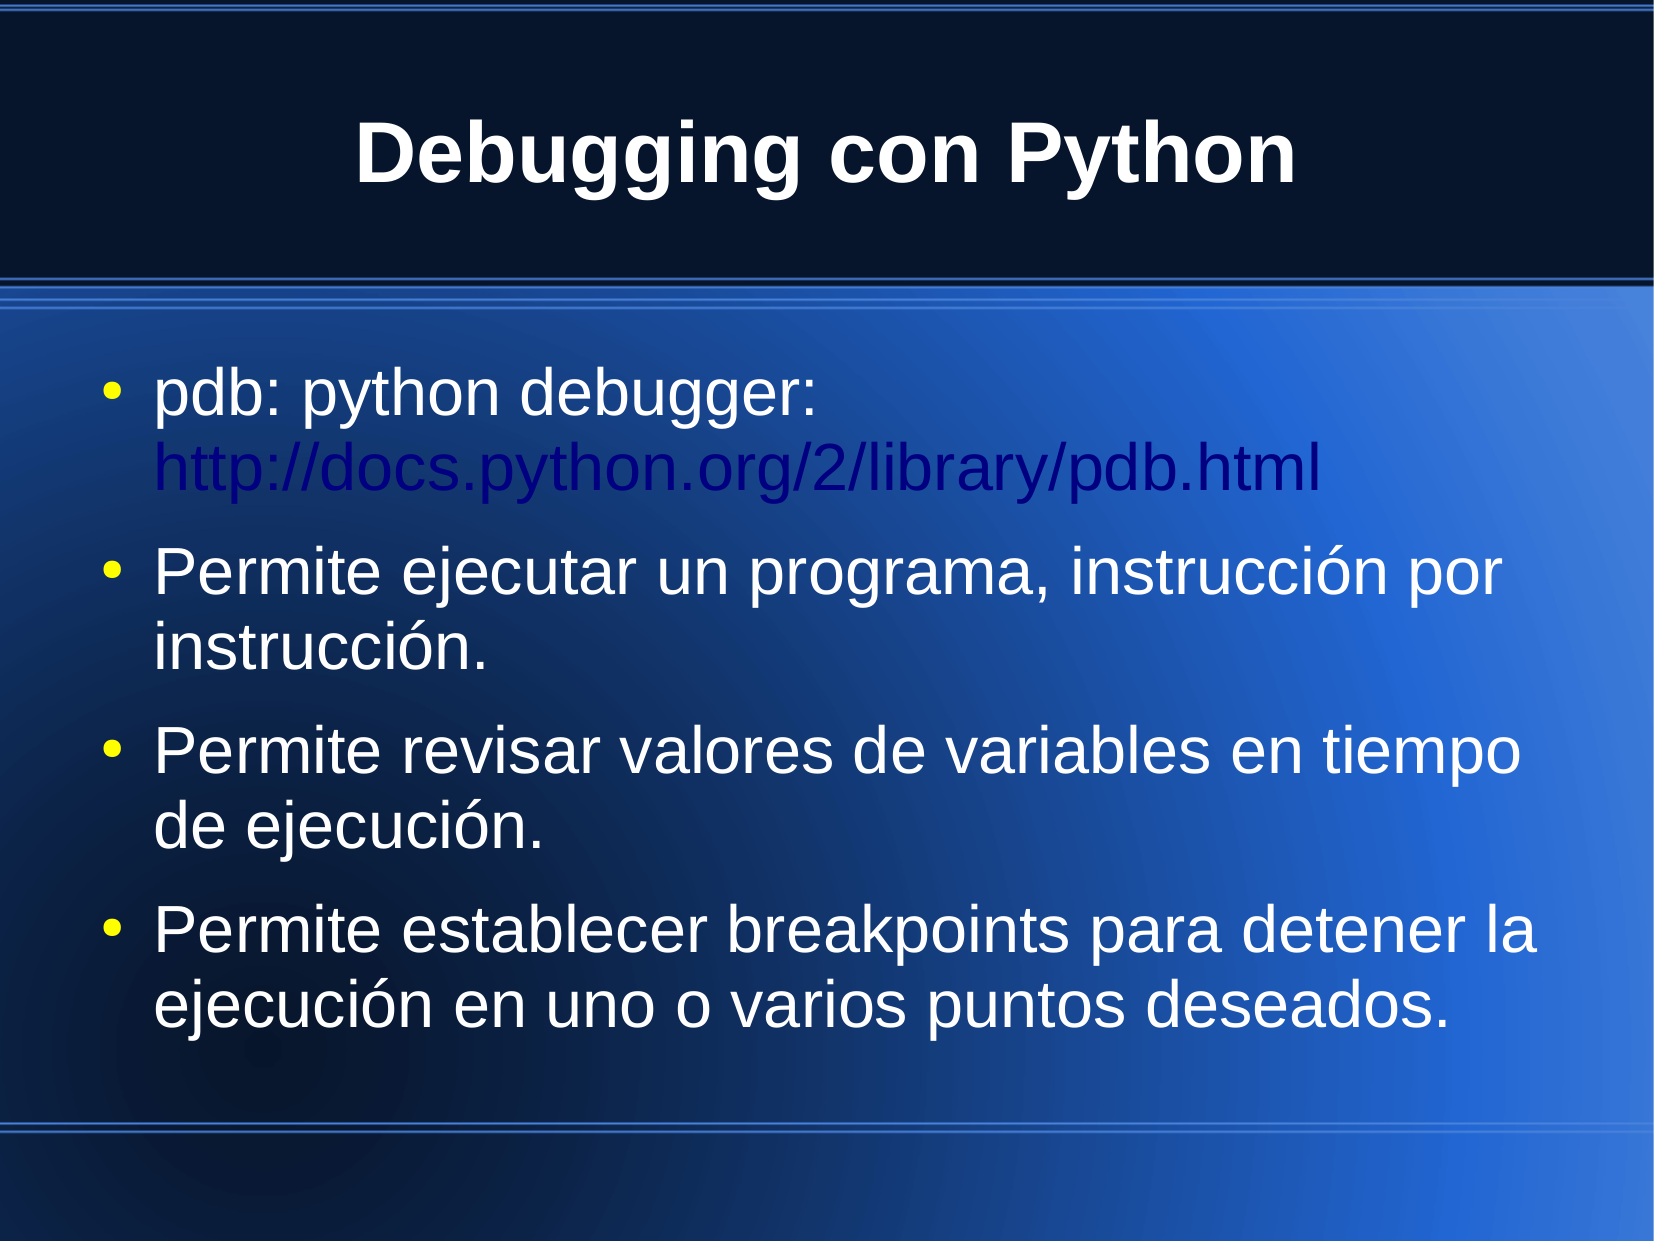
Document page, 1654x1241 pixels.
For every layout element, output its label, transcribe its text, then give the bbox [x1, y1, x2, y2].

list pdb: python debugger: http://docs.python.org/2/library/pdb.html Permite ejecutar un programa, instrucción por instrucción. Permite revisar valores de variables en tiempo de ejecución. Permite establecer breakpoints para detener la ejecución en uno o varios puntos deseados. [82, 355, 1571, 1075]
title Debugging con Python [82, 49, 1571, 257]
picture [0, 0, 1654, 1241]
